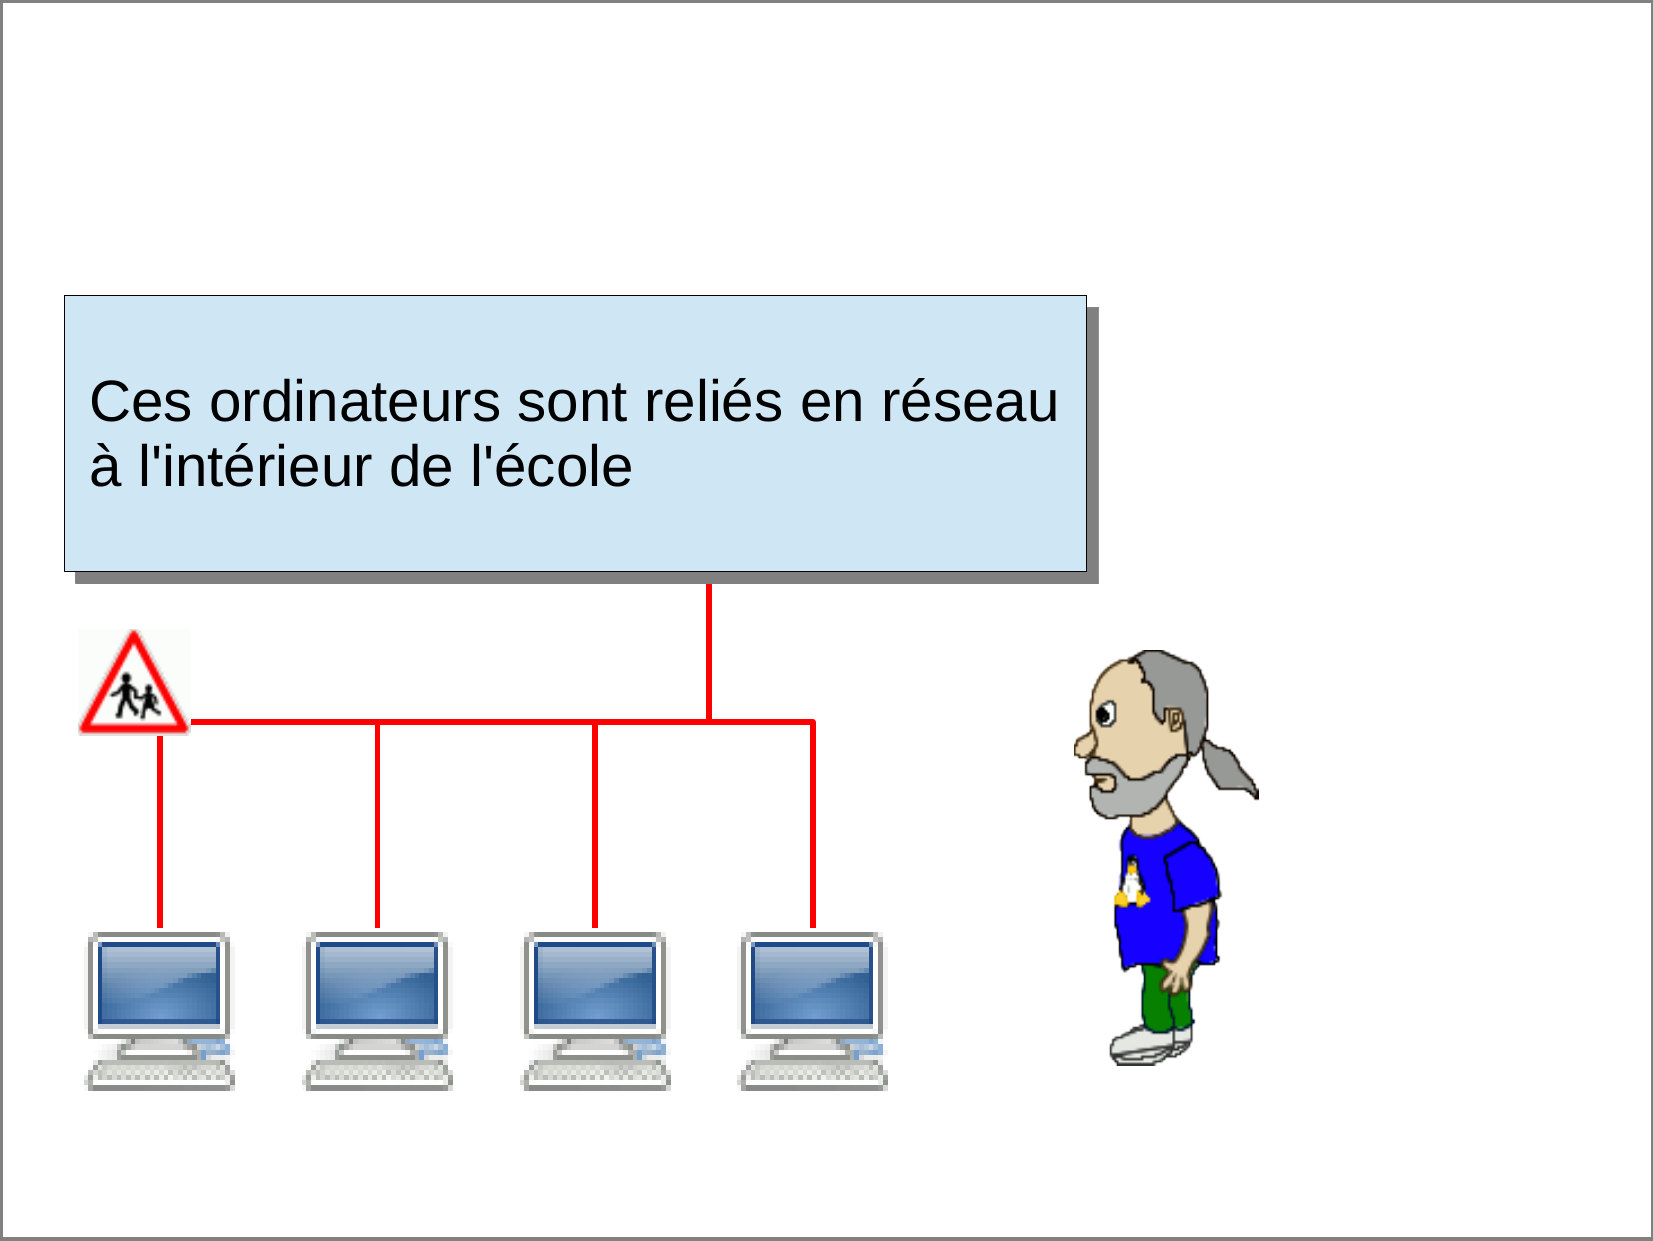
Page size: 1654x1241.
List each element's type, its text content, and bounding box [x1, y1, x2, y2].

picture [78, 629, 191, 737]
picture [520, 927, 671, 1091]
text_box Ces ordinateurs sont reliés en réseau à l'intérieur de l'école [64, 295, 1087, 572]
picture [1074, 650, 1259, 1066]
picture [84, 927, 235, 1091]
picture [737, 927, 888, 1091]
picture [302, 927, 453, 1091]
